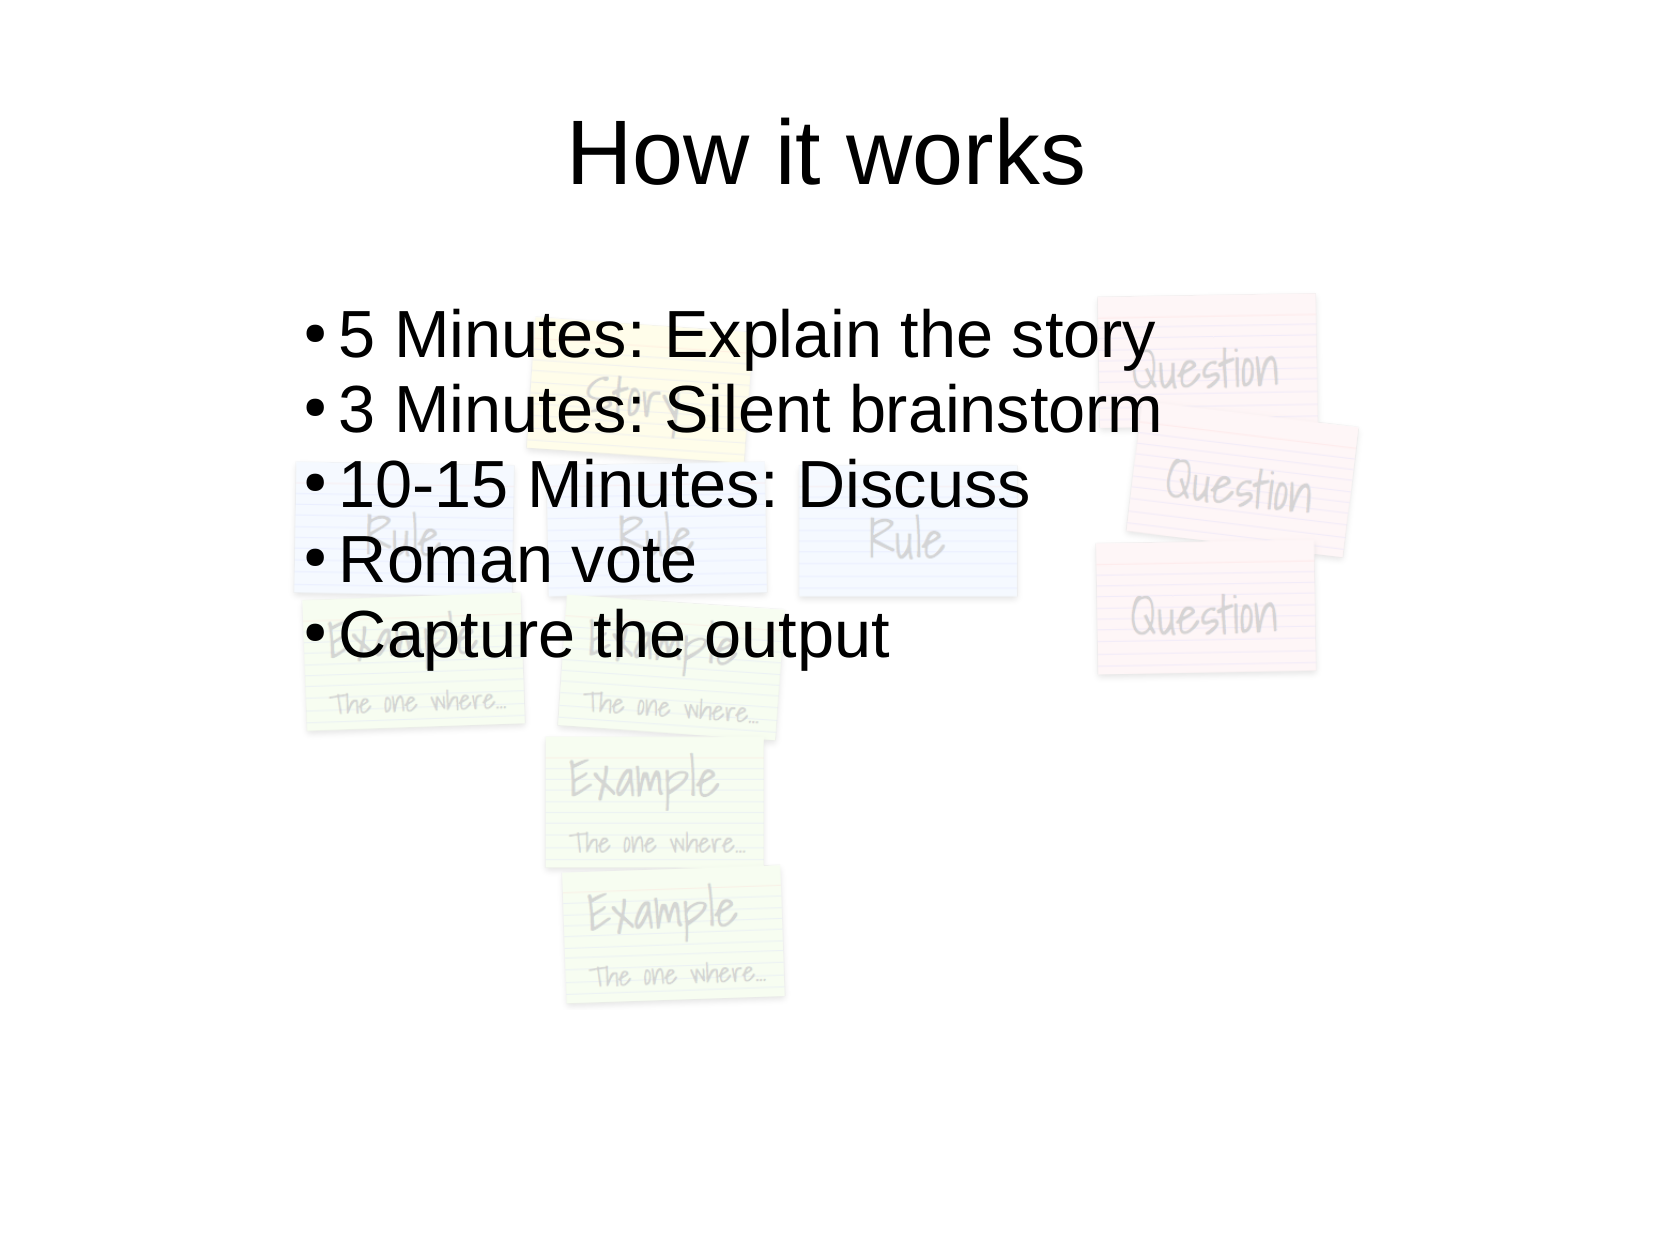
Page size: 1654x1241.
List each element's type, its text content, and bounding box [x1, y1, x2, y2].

picture [288, 290, 1365, 1010]
title How it works [82, 49, 1571, 257]
